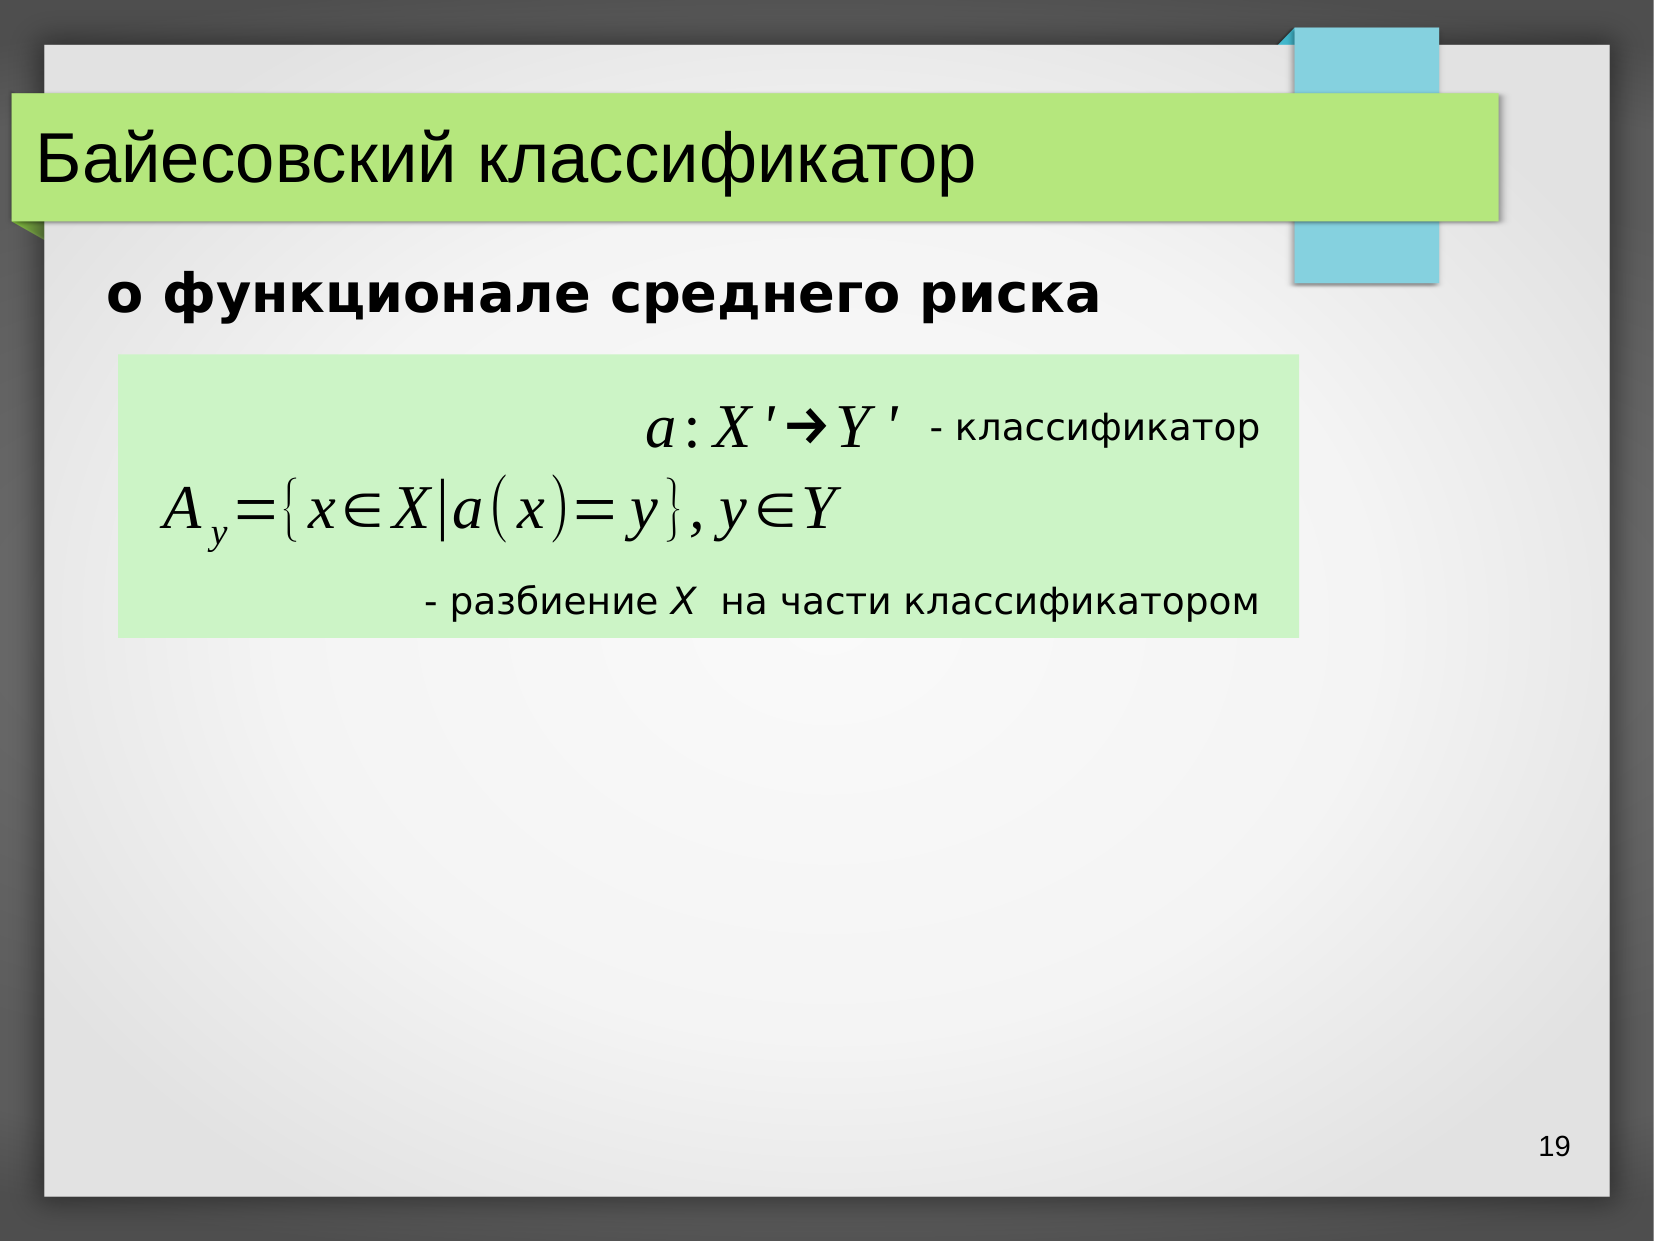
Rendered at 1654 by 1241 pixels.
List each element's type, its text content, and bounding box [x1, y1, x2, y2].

text_box - классификатор - разбиение X на части классификатором [118, 354, 1300, 638]
chart [637, 391, 909, 461]
title о функционале среднего риска [106, 254, 1123, 334]
chart [151, 472, 851, 552]
title Байесовский классификатор [35, 118, 1489, 199]
picture [0, 0, 1654, 1241]
